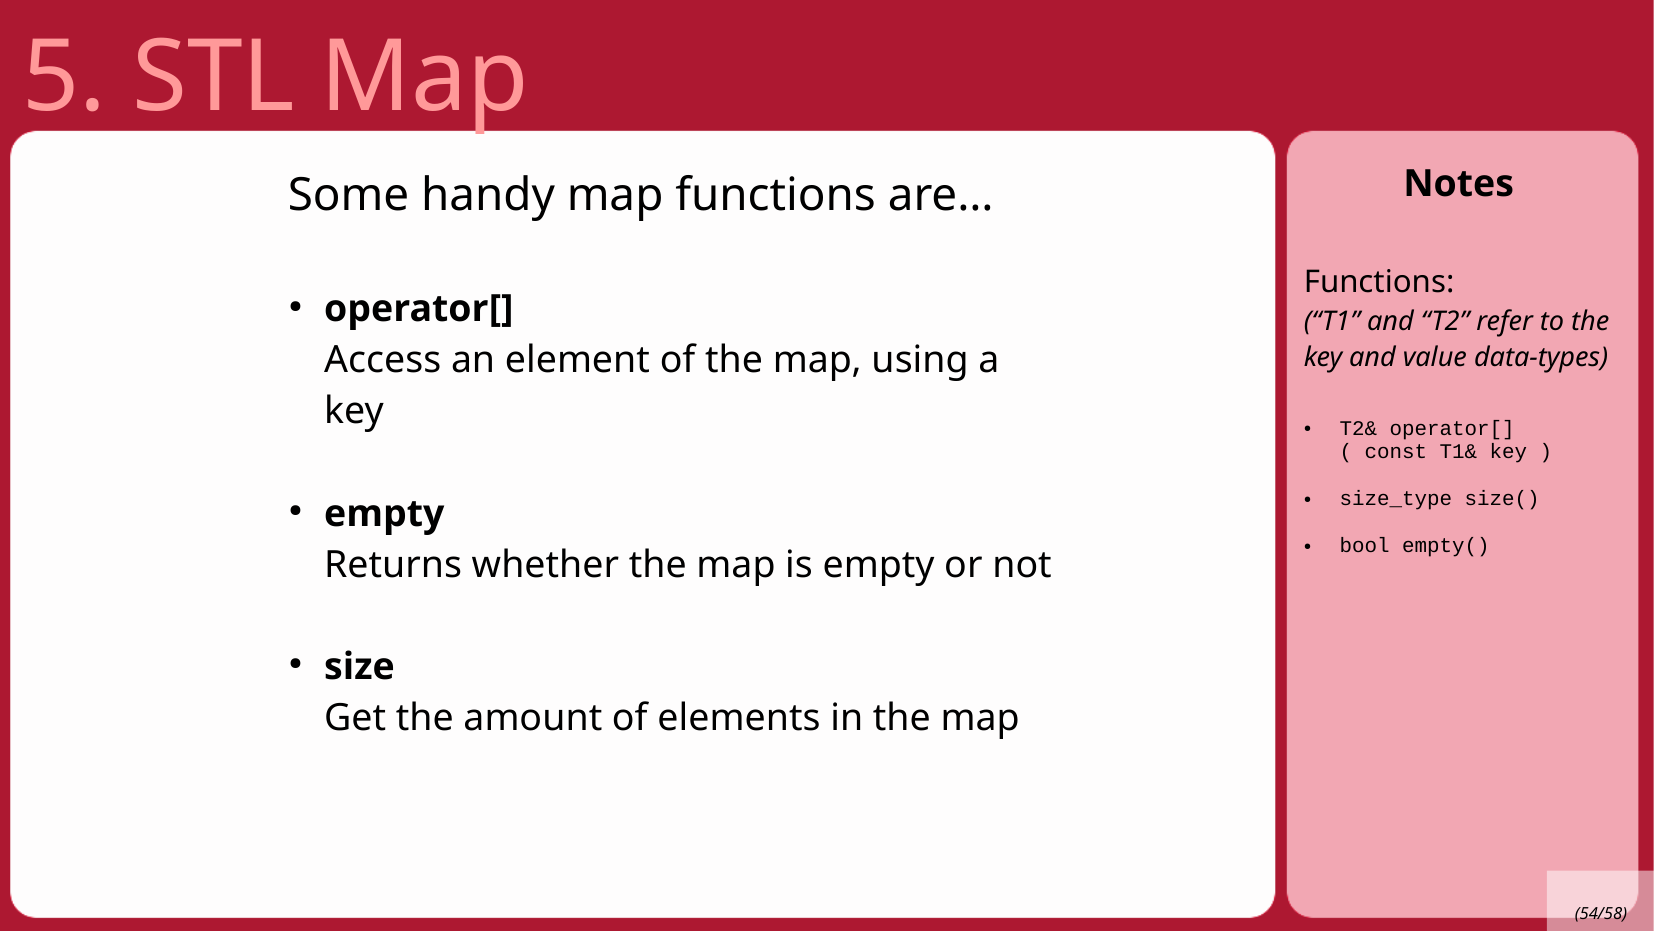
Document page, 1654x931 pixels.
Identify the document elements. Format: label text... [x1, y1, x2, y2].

picture [0, 0, 1654, 931]
text_box Notes Functions: (“T1” and “T2” refer to the key and value data-types) T2& operator[] ( const T1& key ) size_type size() bool empty() [1289, 149, 1629, 591]
text_box (<number>/58) [1546, 877, 1654, 931]
text_box Some handy map functions are… [34, 160, 1248, 224]
title 5. STL Map [22, 7, 1511, 136]
text_box operator[] Access an element of the map, using a key empty Returns whether the map is empty or not size Get the amount of elements in the map [288, 281, 1061, 827]
